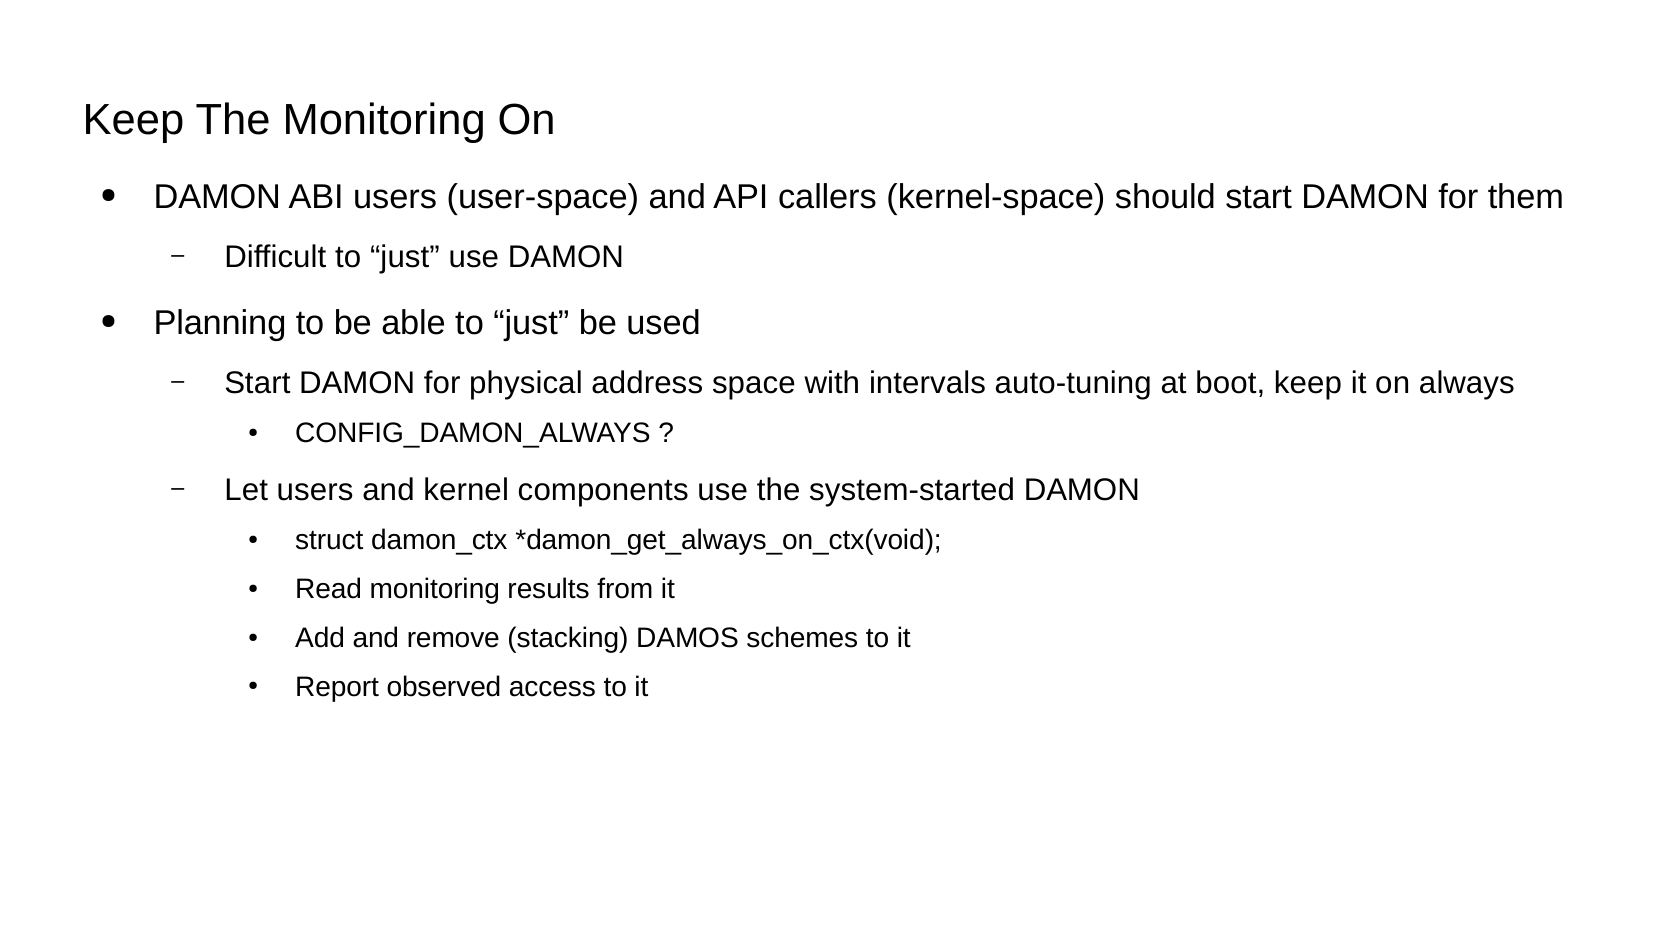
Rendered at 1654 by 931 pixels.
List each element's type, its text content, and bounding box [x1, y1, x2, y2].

list DAMON ABI users (user-space) and API callers (kernel-space) should start DAMON for them Difficult to “just” use DAMON Planning to be able to “just” be used Start DAMON for physical address space with intervals auto-tuning at boot, keep it on always CONFIG_DAMON_ALWAYS ? Let users and kernel components use the system-started DAMON struct damon_ctx *damon_get_always_on_ctx(void); Read monitoring results from it Add and remove (stacking) DAMOS schemes to it Report observed access to it [82, 177, 1571, 833]
title Keep The Monitoring On [82, 81, 1571, 157]
